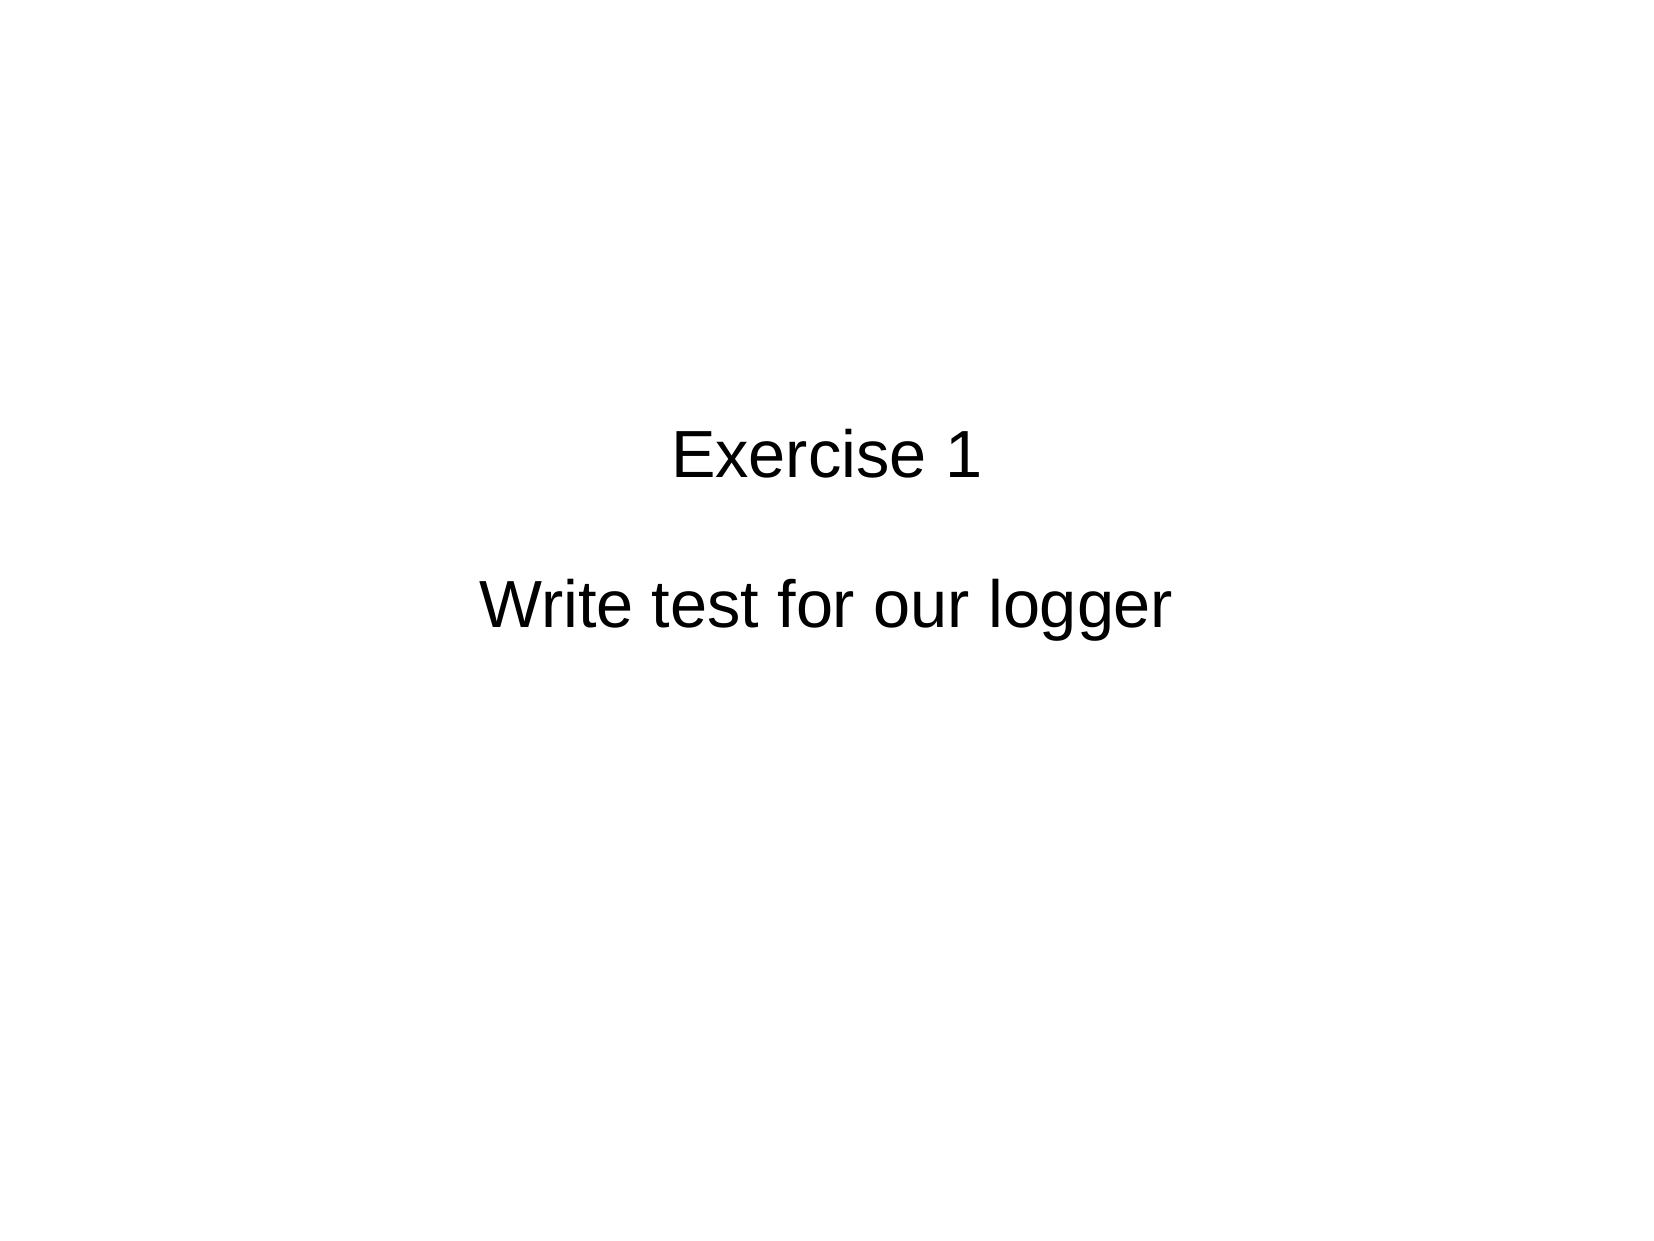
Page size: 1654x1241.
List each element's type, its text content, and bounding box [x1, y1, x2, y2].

subtitle Exercise 1 Write test for our logger [82, 49, 1571, 1010]
